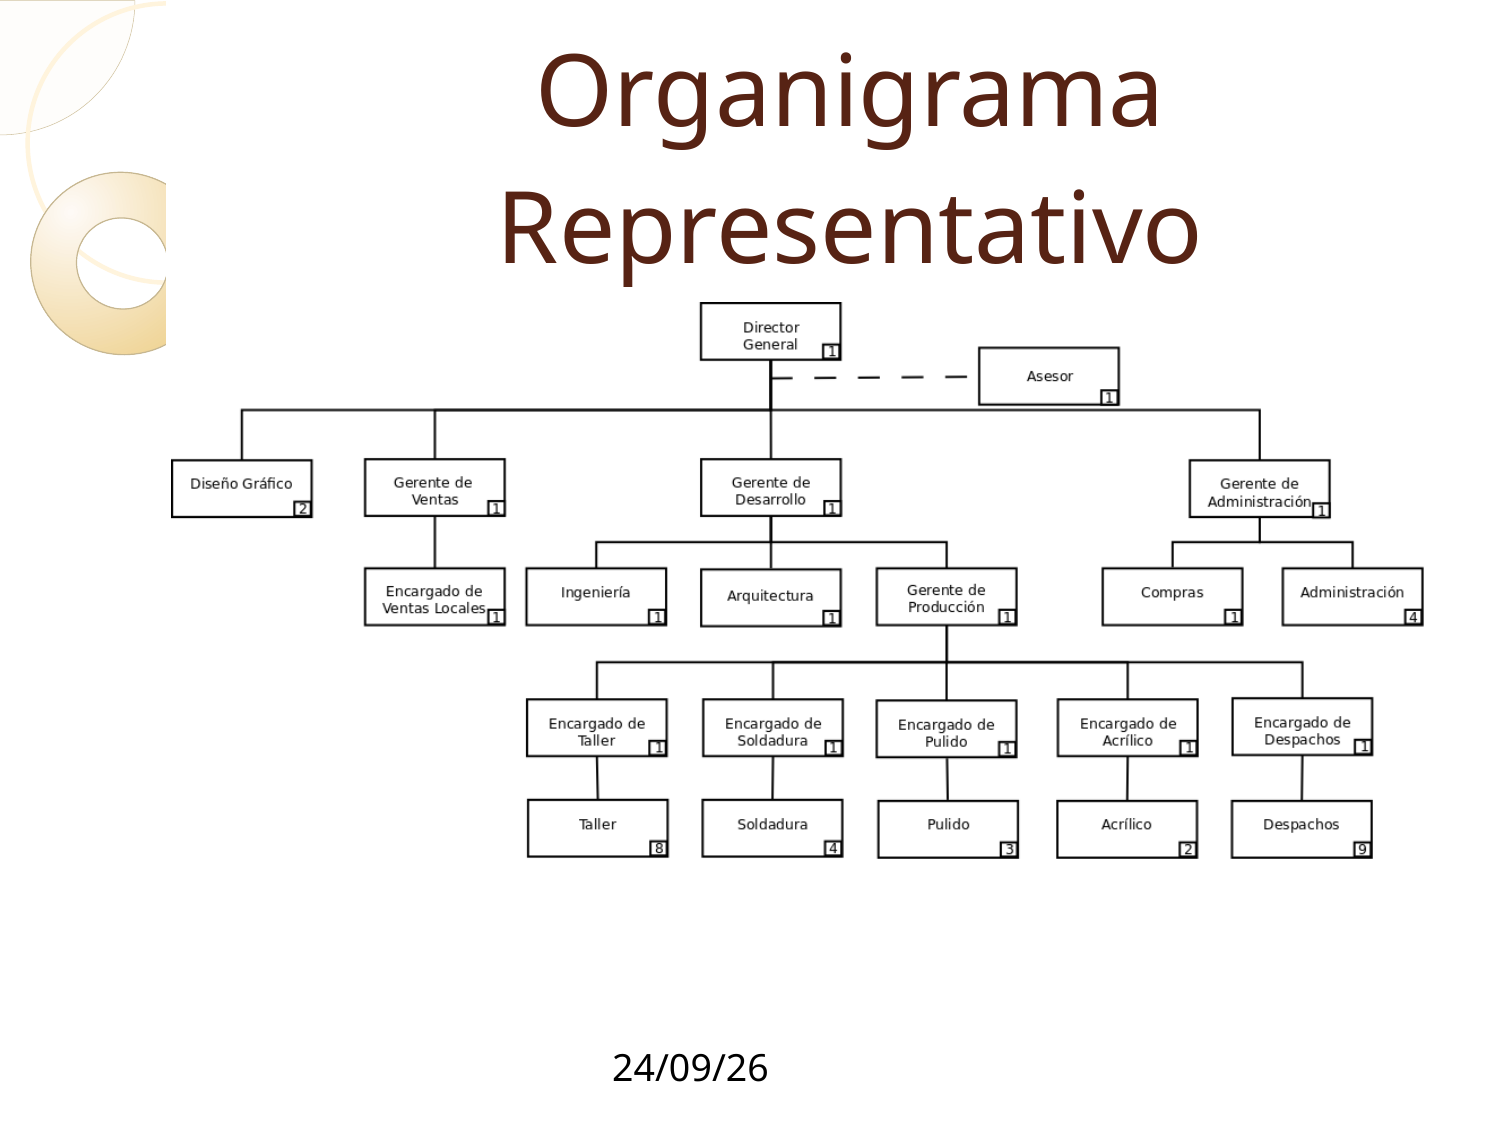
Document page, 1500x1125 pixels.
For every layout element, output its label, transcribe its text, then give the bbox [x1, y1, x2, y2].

title Organigrama Representativo [235, 45, 1466, 268]
picture [171, 302, 1469, 860]
